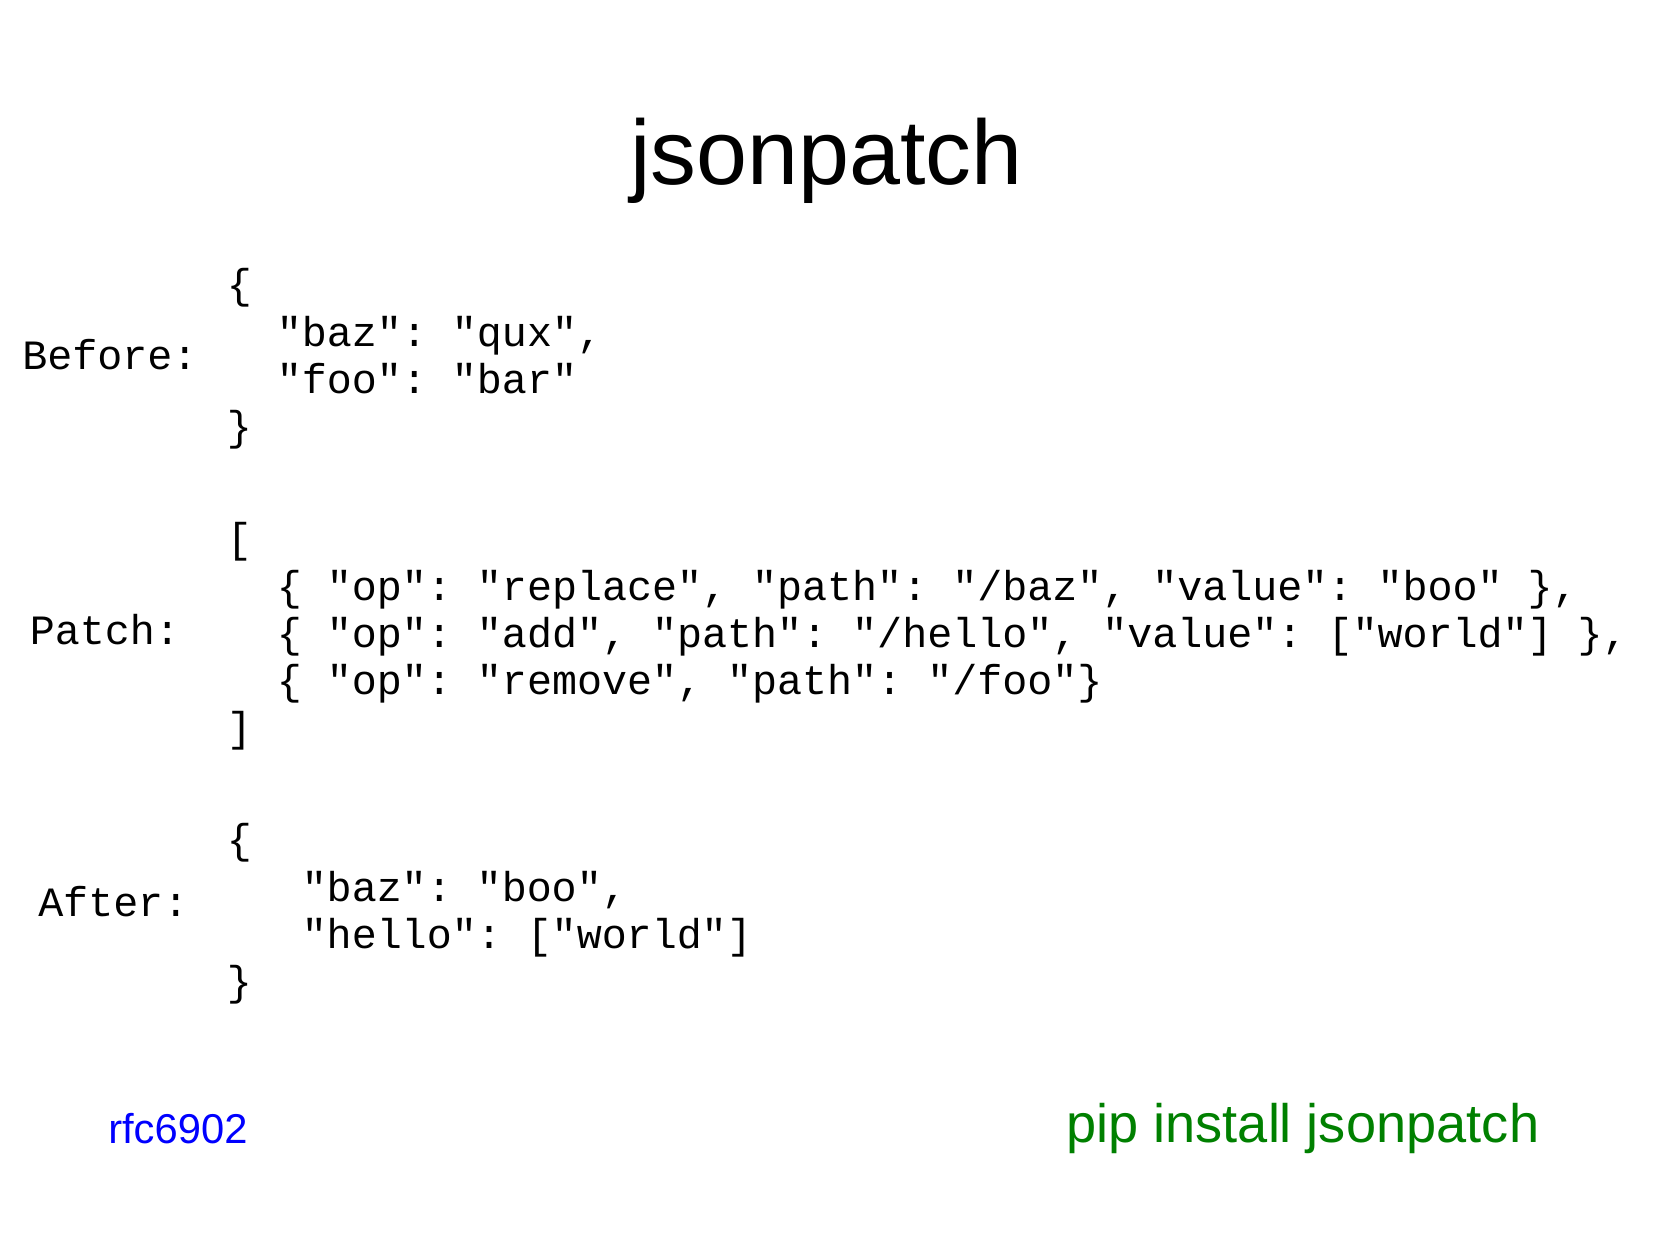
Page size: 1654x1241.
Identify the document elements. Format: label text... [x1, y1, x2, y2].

text_box Before: [7, 327, 213, 390]
text_box rfc6902 [93, 1098, 263, 1160]
text_box Patch: [15, 602, 195, 665]
title jsonpatch [82, 49, 1571, 257]
text_box After: [23, 874, 204, 937]
text_box { "baz": "qux", "foo": "bar" } [ { "op": "replace", "path": "/baz", "value": "boo" }, { "op": "add", "path": "/hello", "value": ["world"] }, { "op": "remove", "path": "/foo"} ] { "baz": "boo", "hello": ["world"] } [212, 256, 1642, 1063]
text_box pip install jsonpatch [1051, 1086, 1607, 1182]
